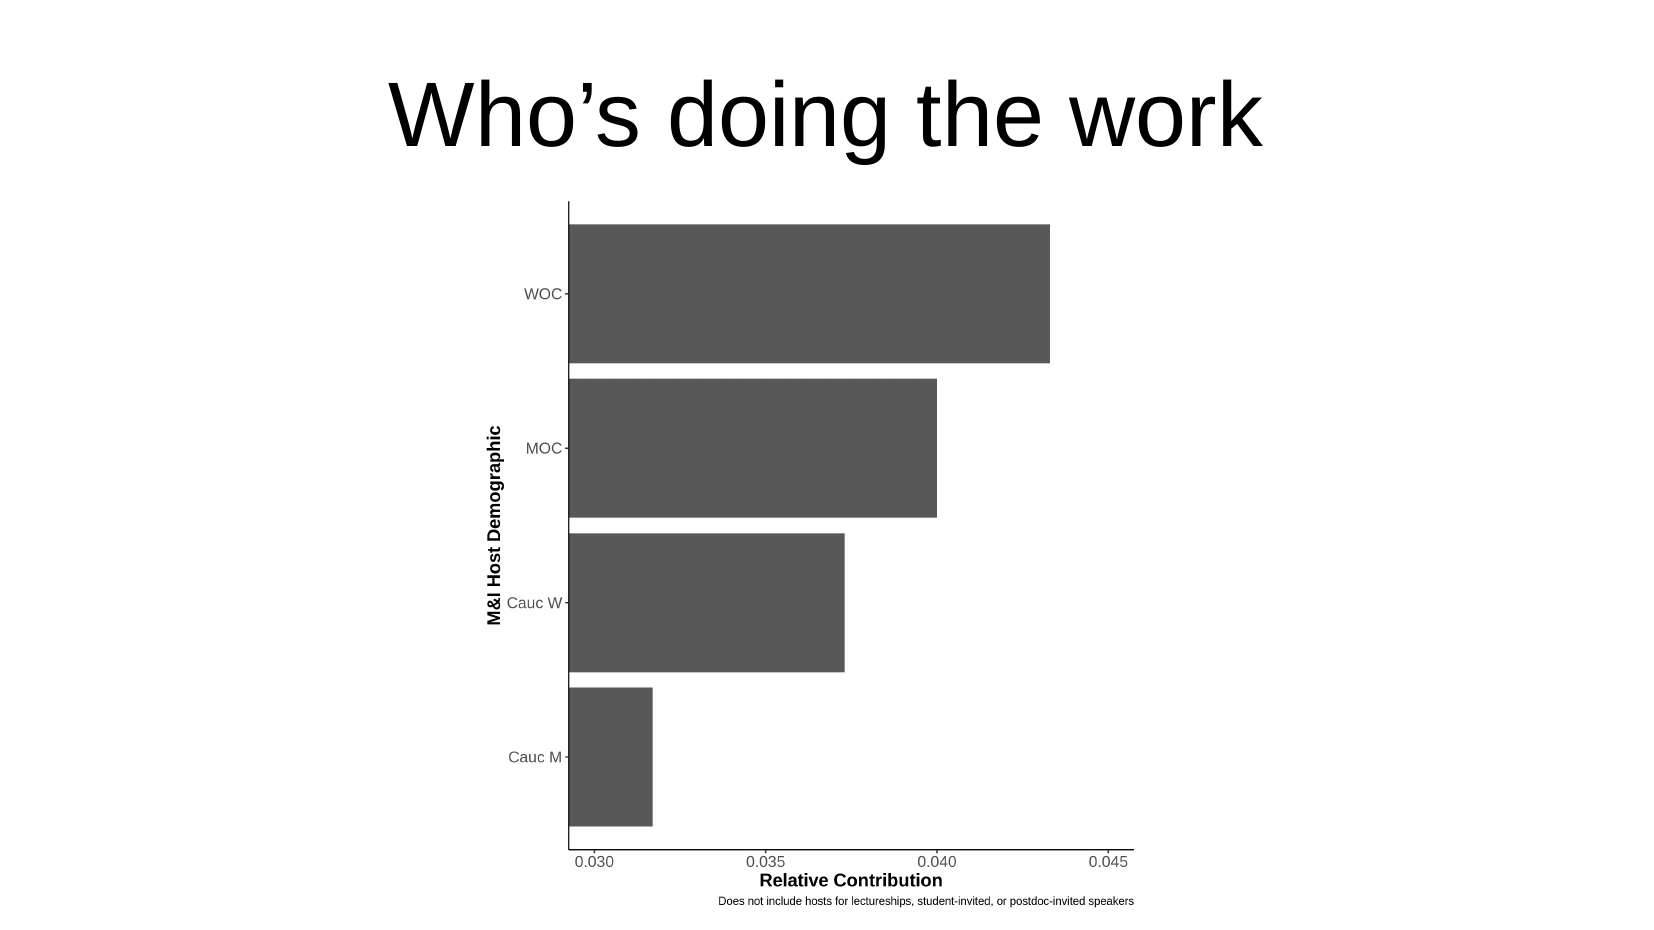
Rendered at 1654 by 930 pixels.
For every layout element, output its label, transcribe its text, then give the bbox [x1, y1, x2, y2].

title Who’s doing the work [82, 37, 1571, 193]
picture [480, 194, 1141, 915]
